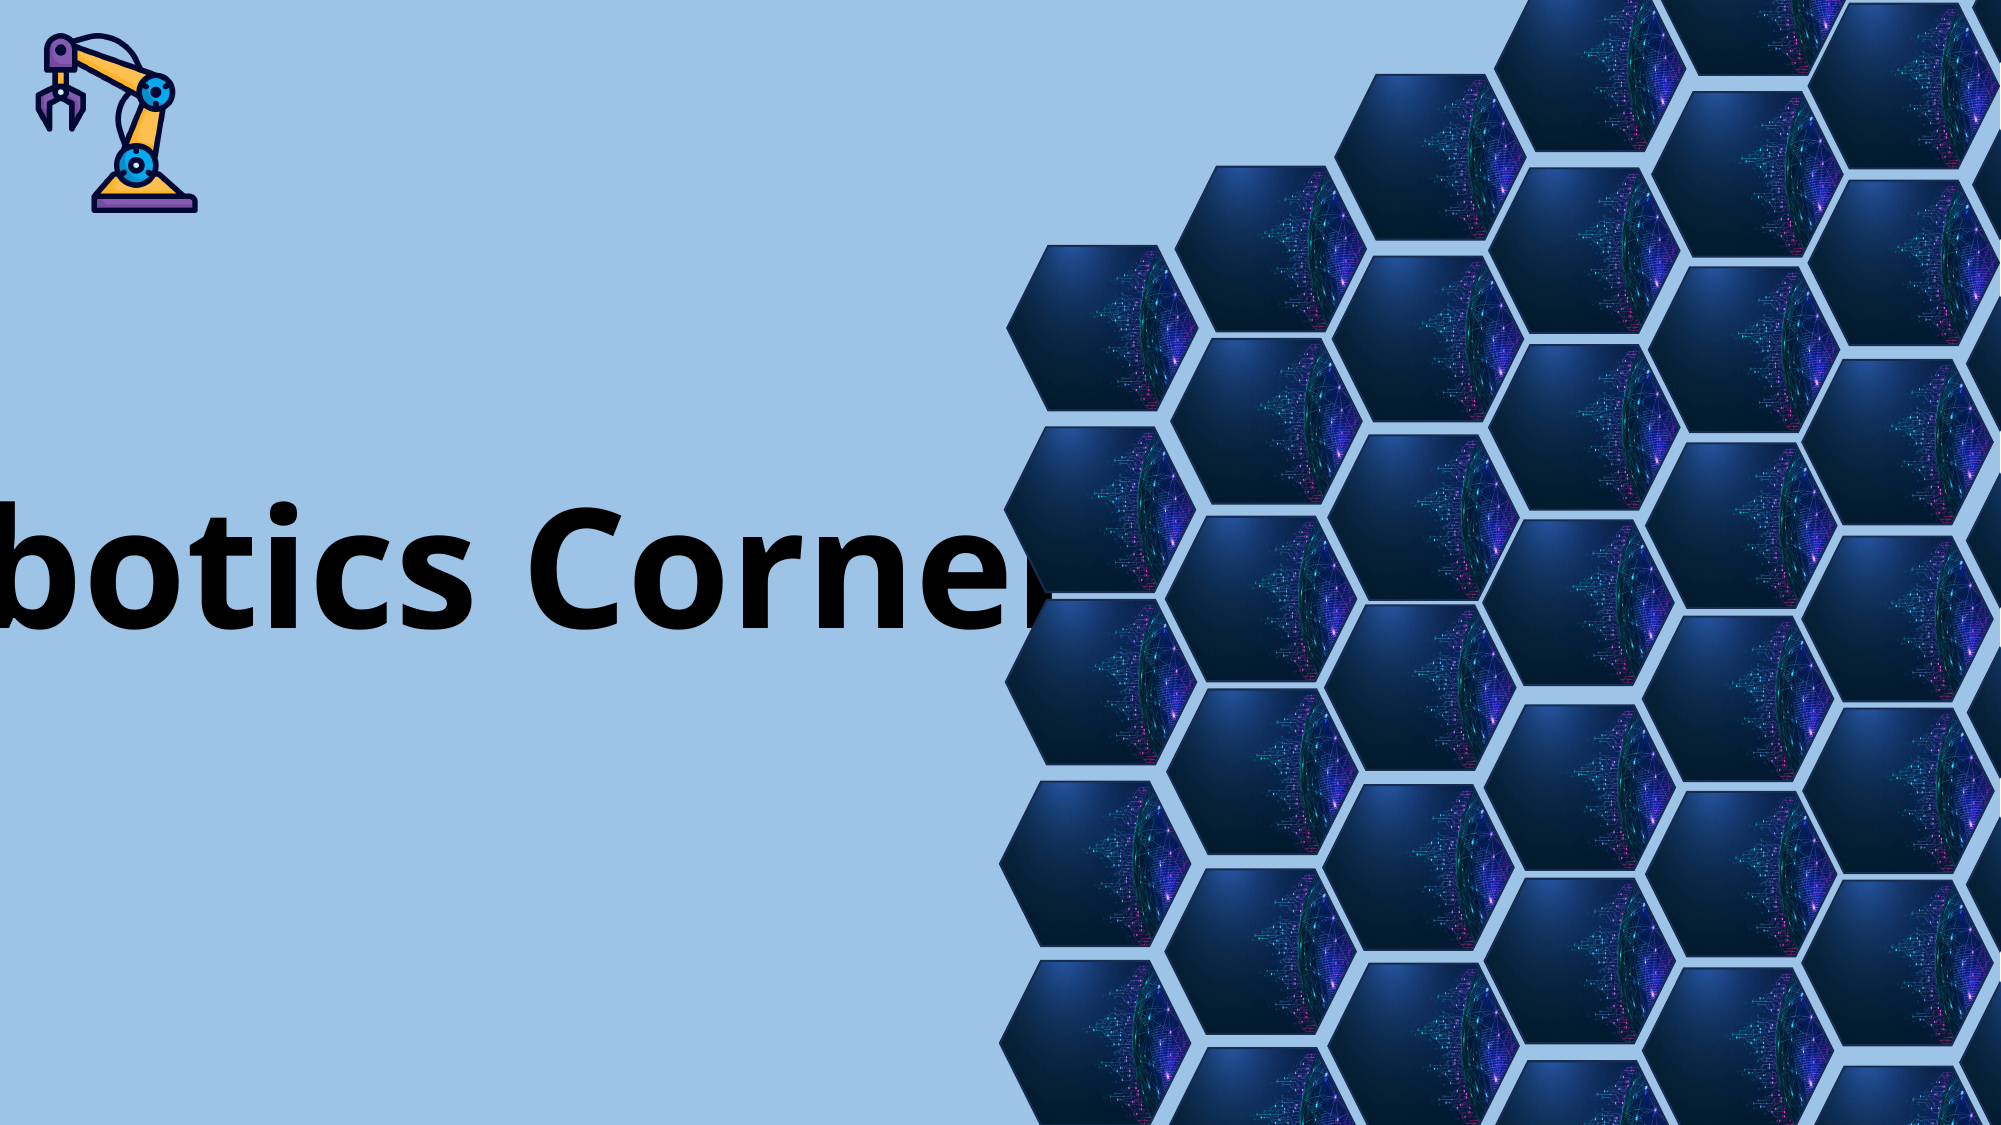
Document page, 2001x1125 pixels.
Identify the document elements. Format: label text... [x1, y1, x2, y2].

picture [27, 33, 206, 213]
text_box Robotics Corner [0, 453, 1135, 869]
text_box [0, 0, 2000, 1125]
